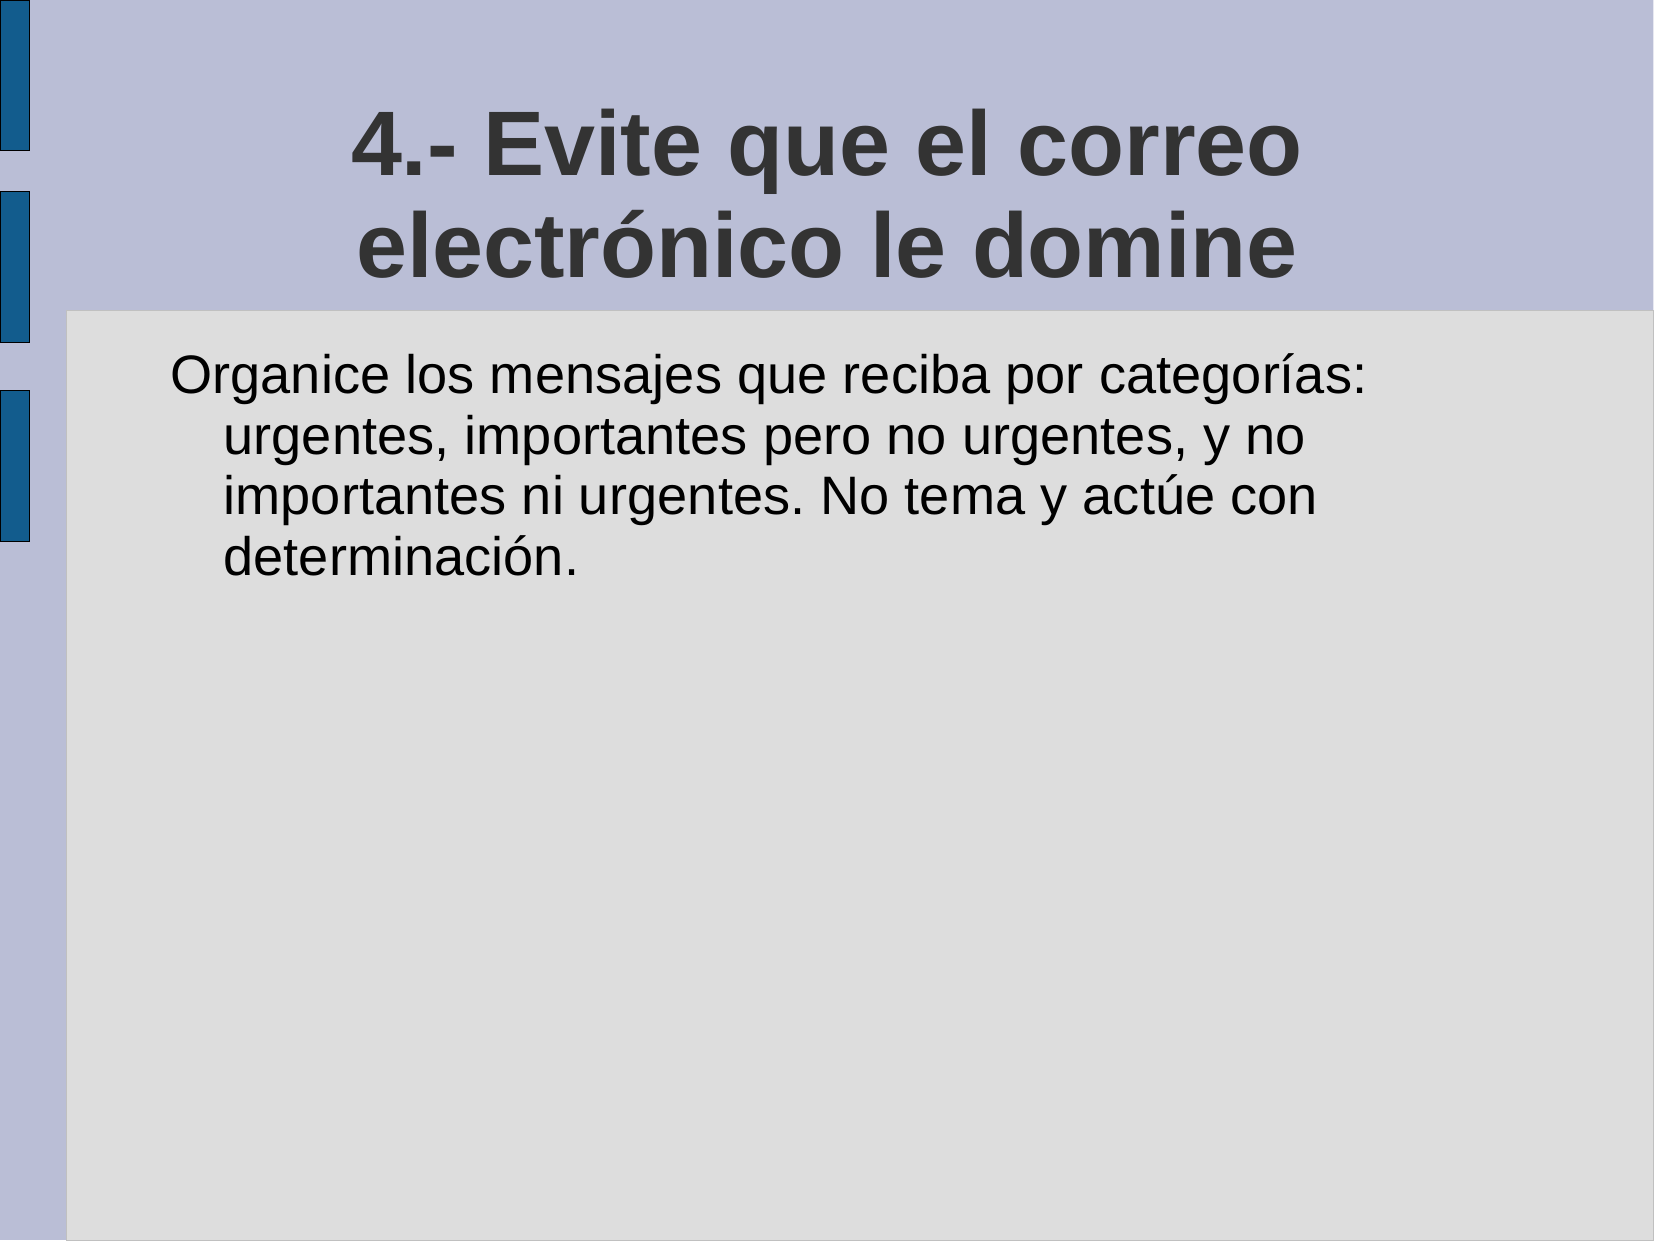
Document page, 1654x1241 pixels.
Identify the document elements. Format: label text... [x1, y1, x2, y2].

list Organice los mensajes que reciba por categorías: urgentes, importantes pero no urgentes, y no importantes ni urgentes. No tema y actúe con determinación. [152, 344, 1534, 1127]
title 4.- Evite que el correo electrónico le domine [121, 91, 1534, 299]
